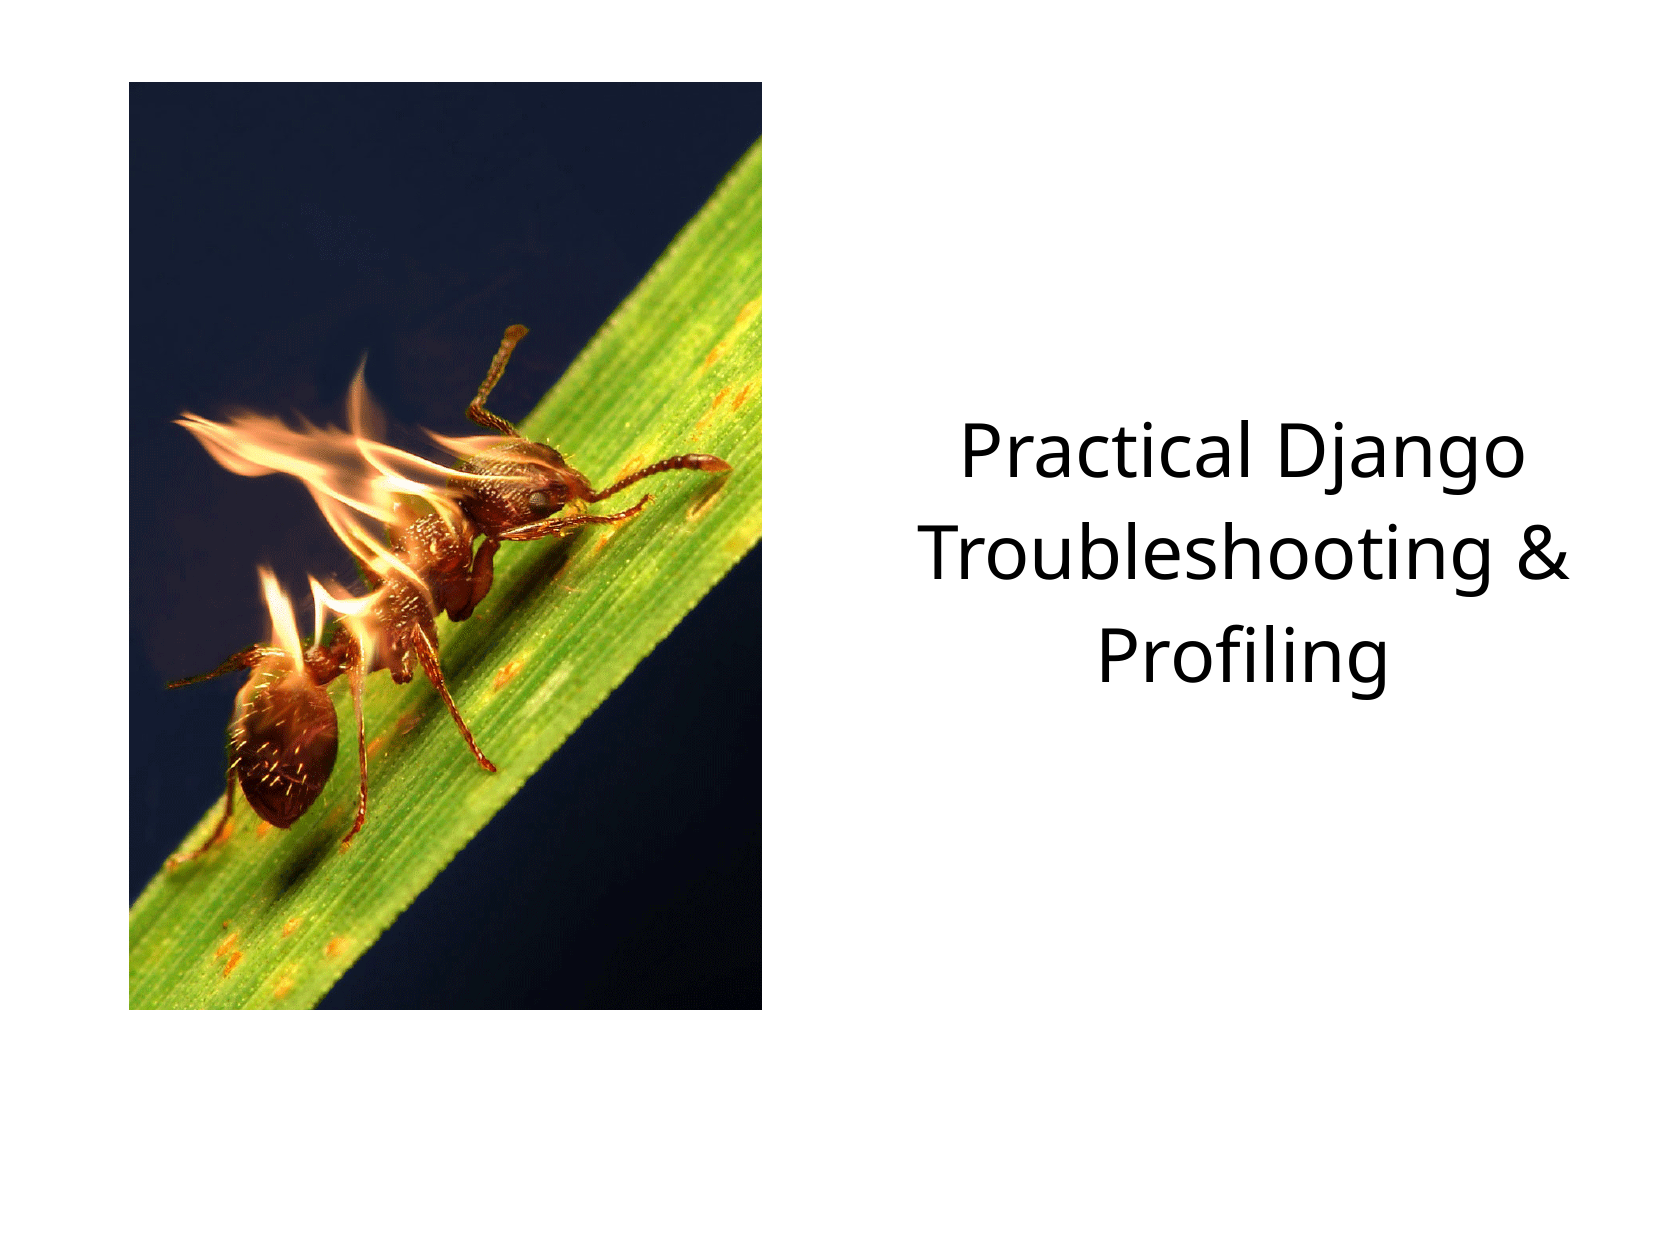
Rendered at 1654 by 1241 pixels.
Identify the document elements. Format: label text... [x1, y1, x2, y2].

picture [129, 82, 762, 1010]
list Practical Django Troubleshooting & Profiling [845, 82, 1572, 1010]
